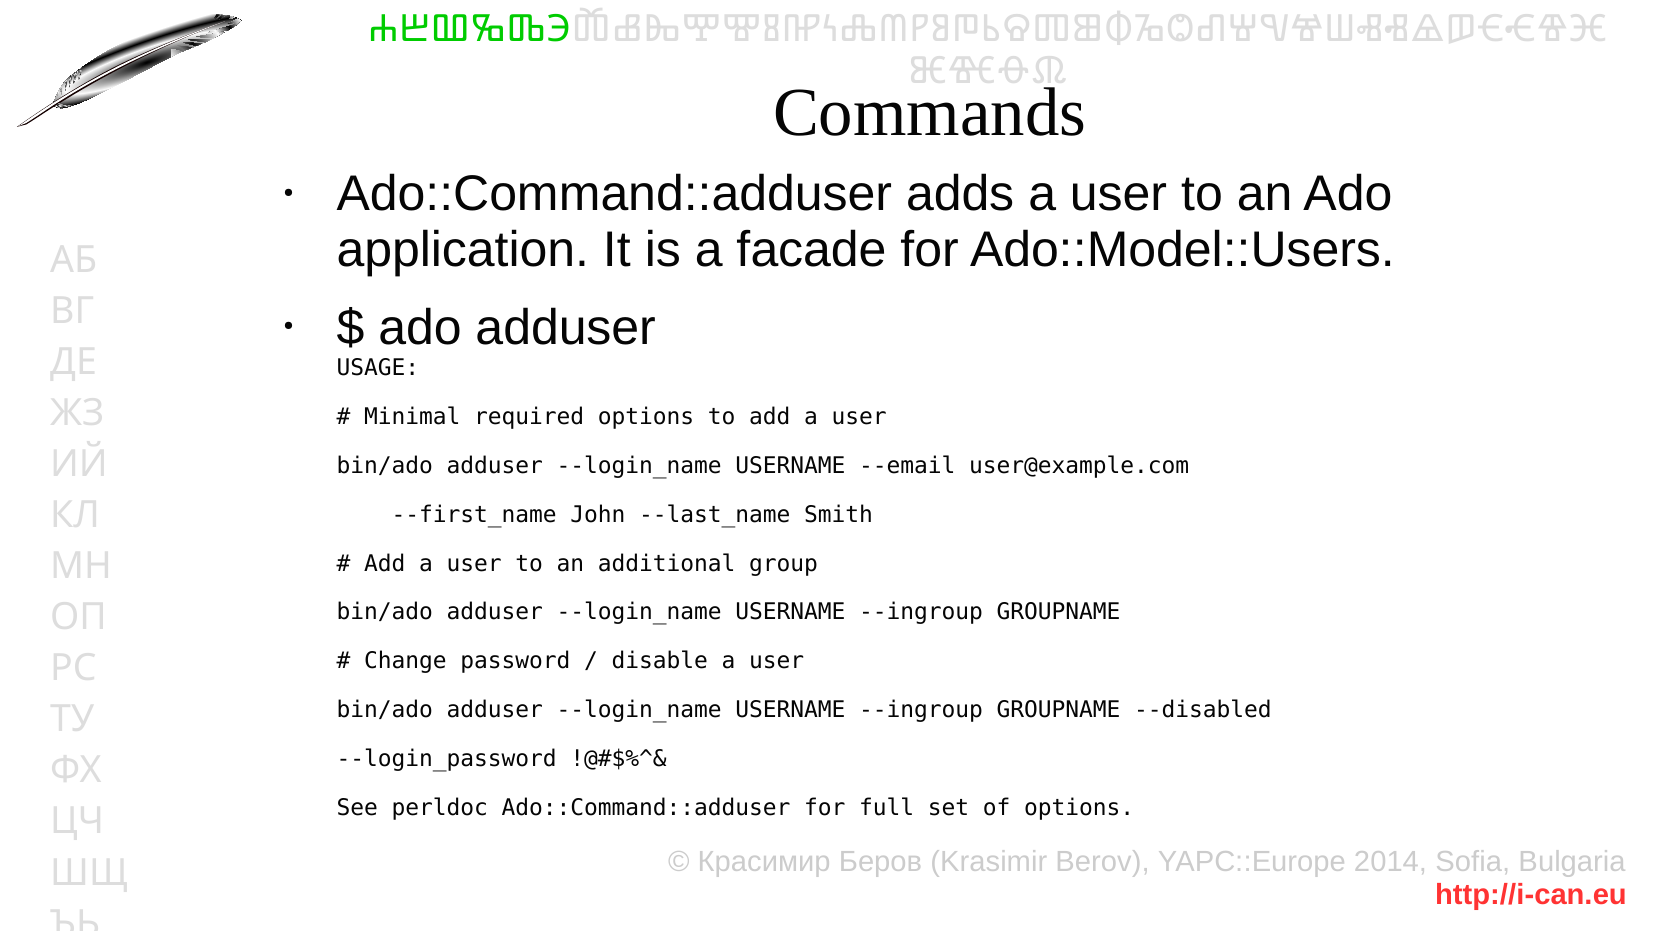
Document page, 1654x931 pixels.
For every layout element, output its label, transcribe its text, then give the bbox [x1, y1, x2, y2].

list Ado::Command::adduser adds a user to an Ado application. It is a facade for Ado::Model::Users. $ ado adduser USAGE: # Minimal required options to add a user bin/ado adduser --login_name USERNAME --email user@example.com --first_name John --last_name Smith # Add a user to an additional group bin/ado adduser --login_name USERNAME --ingroup GROUPNAME # Change password / disable a user bin/ado adduser --login_name USERNAME --ingroup GROUPNAME --disabled --login_password !@#$%^& See perldoc Ado::Command::adduser for full set of options. [265, 165, 1595, 839]
title Commands [265, 35, 1595, 165]
